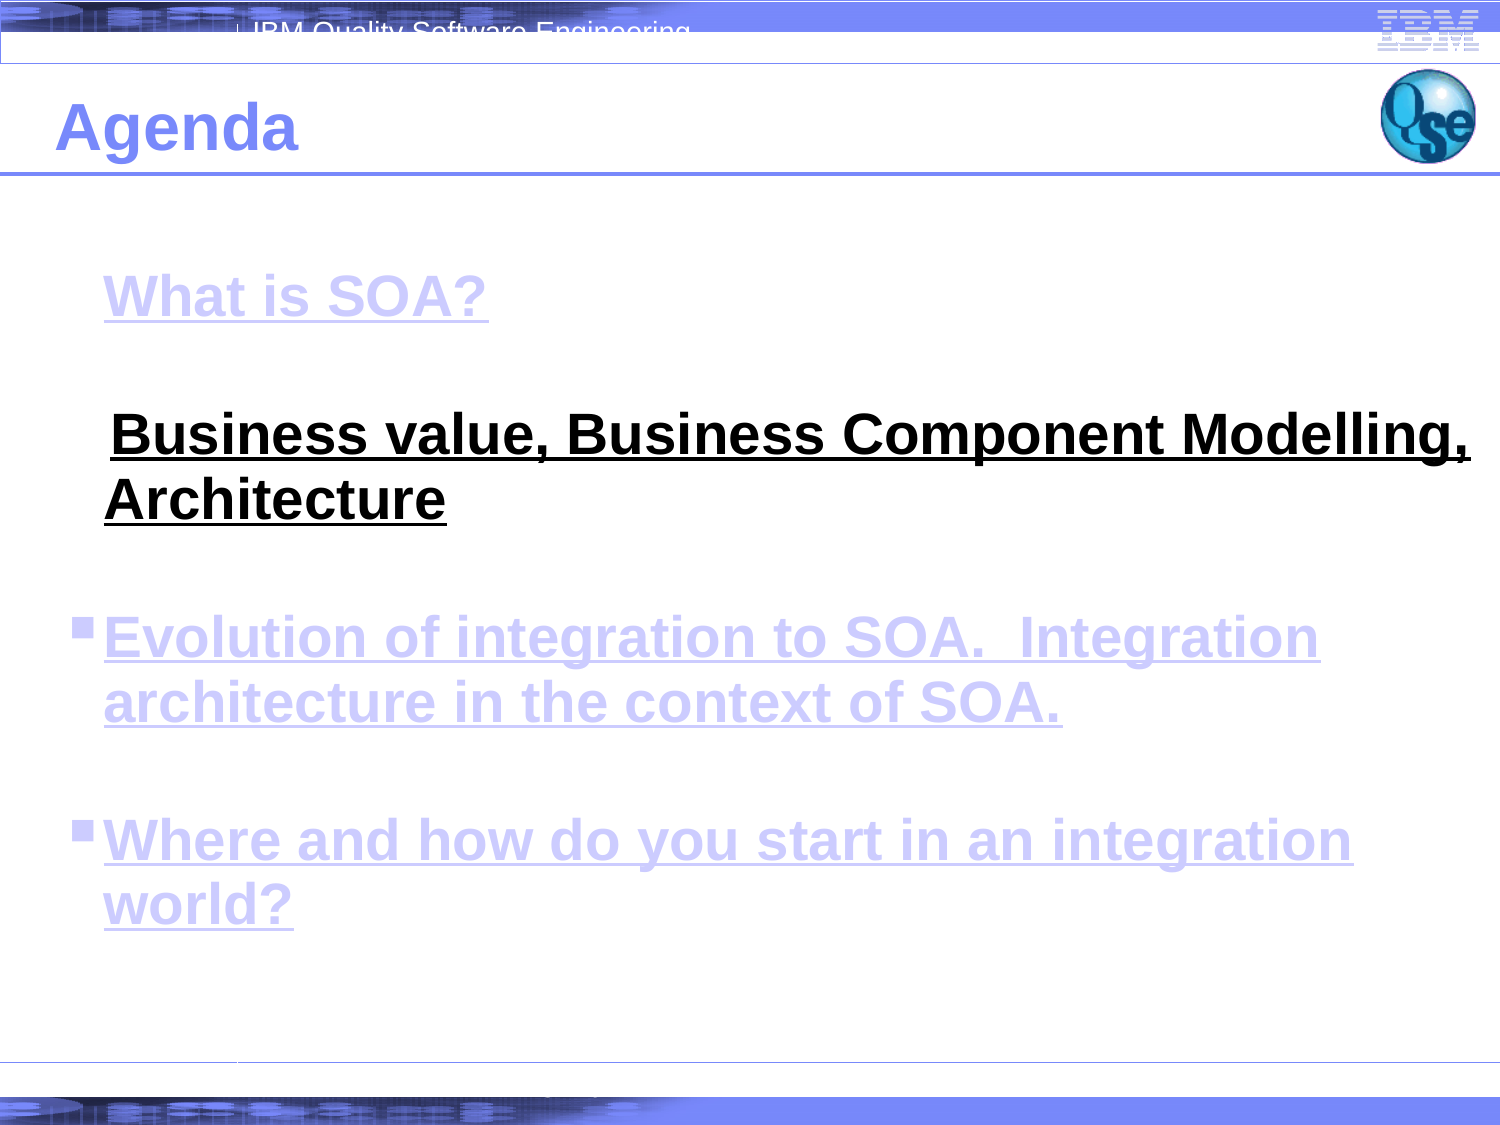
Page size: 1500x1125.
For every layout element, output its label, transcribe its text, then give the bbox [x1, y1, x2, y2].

picture [1376, 64, 1482, 170]
title Agenda [39, 88, 1301, 179]
list What is SOA? Business value, Business Component Modelling, Architecture Evolution of integration to SOA. Integration architecture in the context of SOA. Where and how do you start in an integration world? [51, 255, 1500, 1094]
picture [1, 1, 1500, 63]
picture [0, 1063, 1500, 1125]
